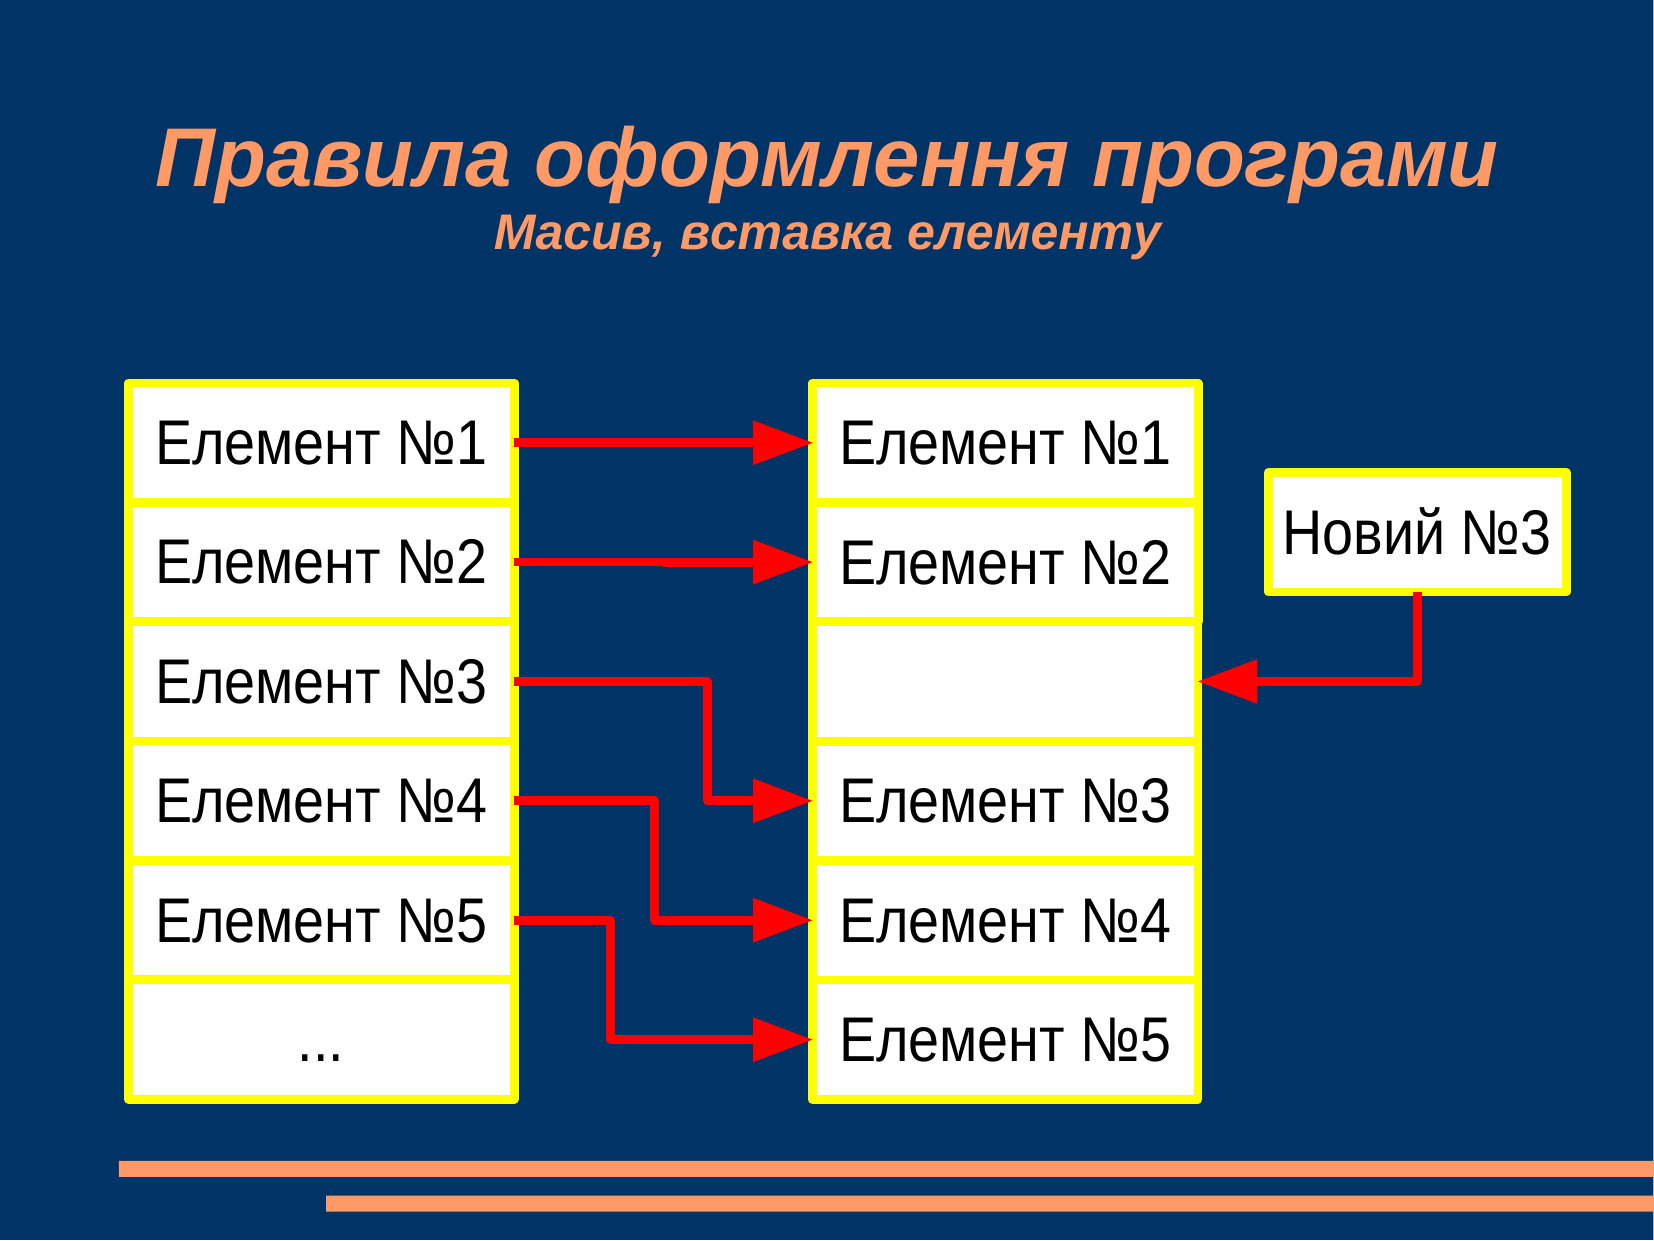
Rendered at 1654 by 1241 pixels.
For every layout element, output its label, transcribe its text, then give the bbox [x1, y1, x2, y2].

title Правила оформлення програми Масив, вставка елементу [121, 46, 1534, 325]
picture [124, 377, 1571, 1105]
